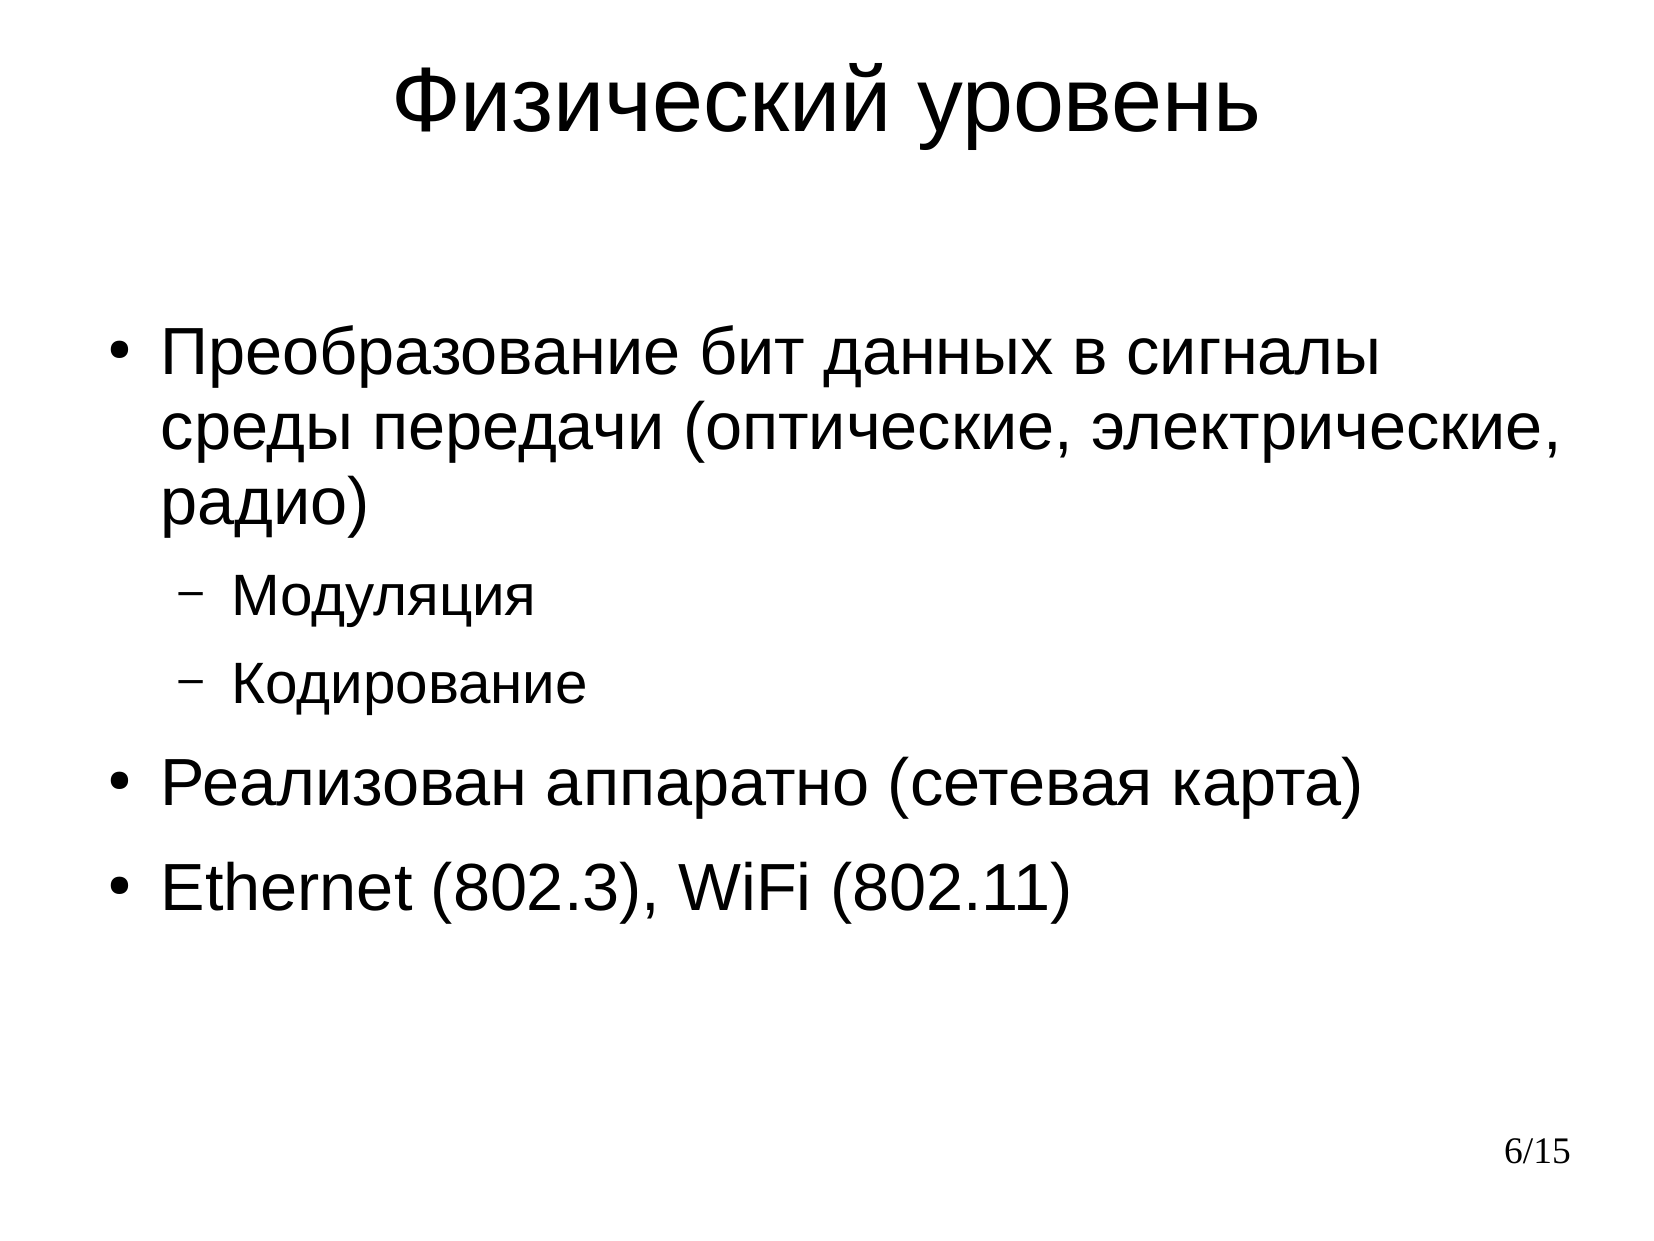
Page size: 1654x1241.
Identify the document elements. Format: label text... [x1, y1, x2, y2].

list Преобразование бит данных в сигналы среды передачи (оптические, электрические, радио) Модуляция Кодирование Реализован аппаратно (сетевая карта) Ethernet (802.3), WiFi (802.11) [90, 210, 1579, 1126]
title Физический уровень [82, 34, 1571, 166]
